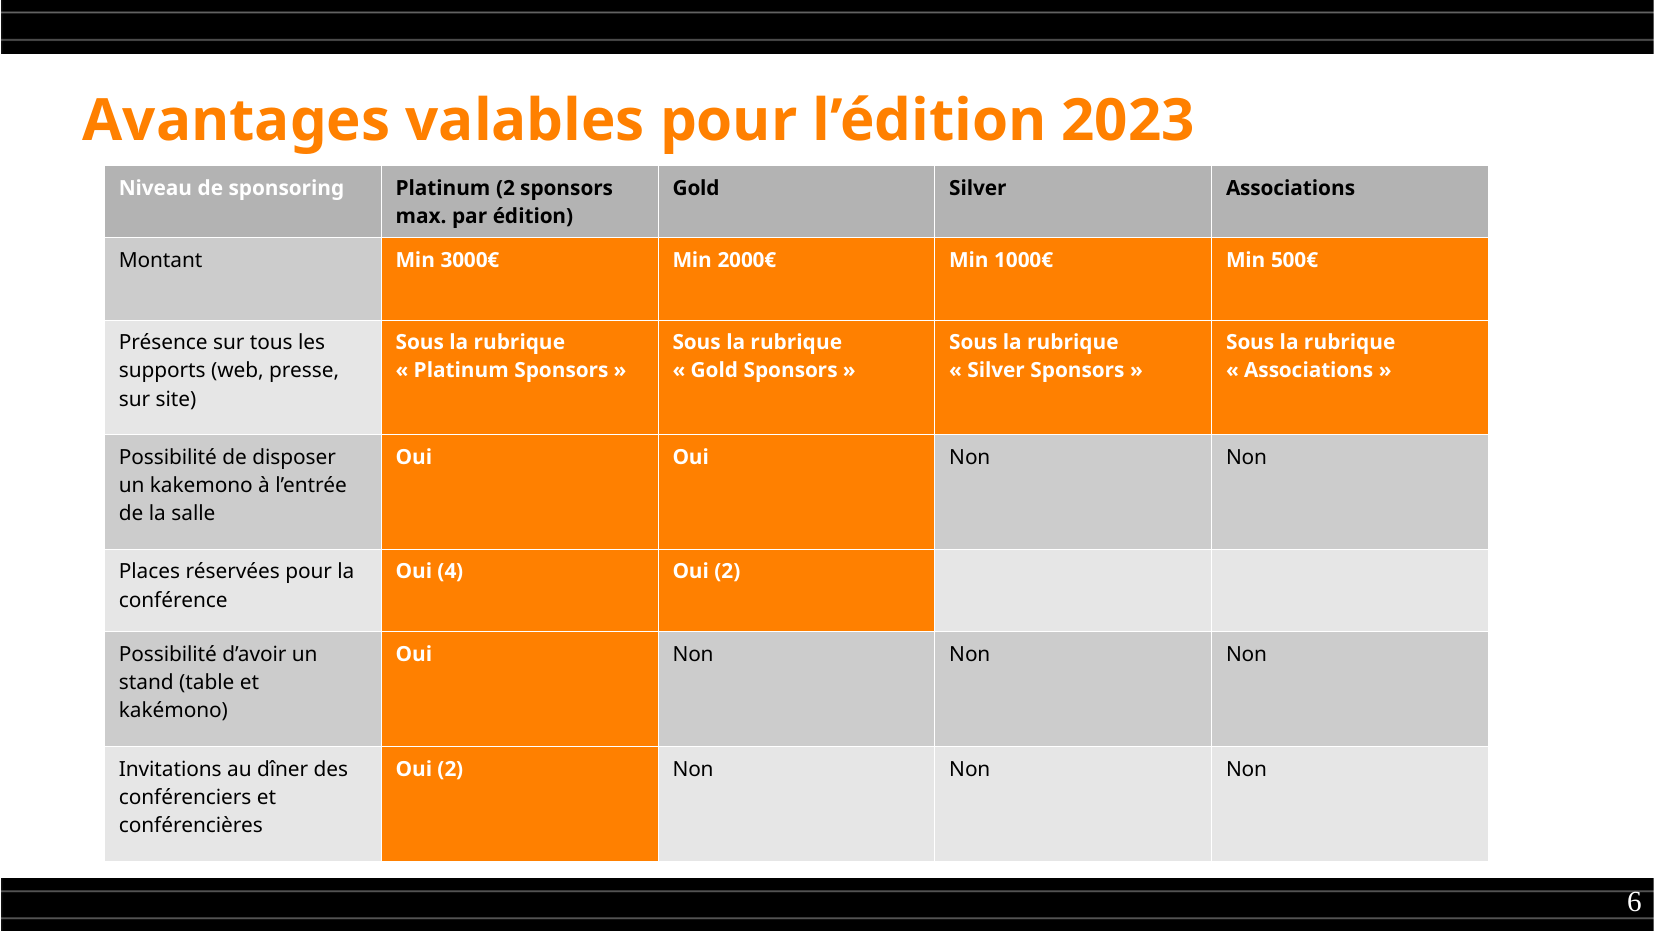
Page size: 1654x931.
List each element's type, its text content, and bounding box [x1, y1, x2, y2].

table_cell Non [935, 435, 1211, 549]
table_cell Non [1212, 747, 1488, 861]
table_cell Sous la rubrique « Silver Sponsors » [935, 321, 1211, 434]
table_header Associations [1212, 166, 1488, 237]
table_header Platinum (2 sponsors max. par édition) [382, 166, 658, 237]
table_cell Min 500€ [1212, 238, 1488, 320]
title Avantages valables pour l’édition 2023 [82, 39, 1571, 195]
table_cell Non [1212, 632, 1488, 746]
table_cell Invitations au dîner des conférenciers et conférencières [105, 747, 381, 861]
table_cell Sous la rubrique « Gold Sponsors » [659, 321, 934, 434]
table_cell Possibilité d’avoir un stand (table et kakémono) [105, 632, 381, 746]
table_cell Possibilité de disposer un kakemono à l’entrée de la salle [105, 435, 381, 549]
table_cell Non [935, 632, 1211, 746]
table_cell [1212, 550, 1488, 631]
table_cell Sous la rubrique « Platinum Sponsors » [382, 321, 658, 434]
table_header Niveau de sponsoring [105, 166, 381, 237]
table_header Silver [935, 166, 1211, 237]
table_cell [935, 550, 1211, 631]
table_cell Min 3000€ [382, 238, 658, 320]
table_cell Oui [659, 435, 934, 549]
picture [1, 878, 1654, 931]
table_cell Non [935, 747, 1211, 861]
table_cell Oui [382, 632, 658, 746]
table_cell Oui (2) [382, 747, 658, 861]
table_cell Min 2000€ [659, 238, 934, 320]
table_header Gold [659, 166, 934, 237]
table_cell Présence sur tous les supports (web, presse, sur site) [105, 321, 381, 434]
table_cell Places réservées pour la conférence [105, 550, 381, 631]
table_cell Oui (2) [659, 550, 934, 631]
table_cell Oui [382, 435, 658, 549]
table_cell Sous la rubrique « Associations » [1212, 321, 1488, 434]
table_cell Oui (4) [382, 550, 658, 631]
table_cell Montant [105, 238, 381, 320]
picture [1, 0, 1654, 54]
table_cell Non [1212, 435, 1488, 549]
table_cell Non [659, 632, 934, 746]
table_cell Non [659, 747, 934, 861]
table_cell Min 1000€ [935, 238, 1211, 320]
